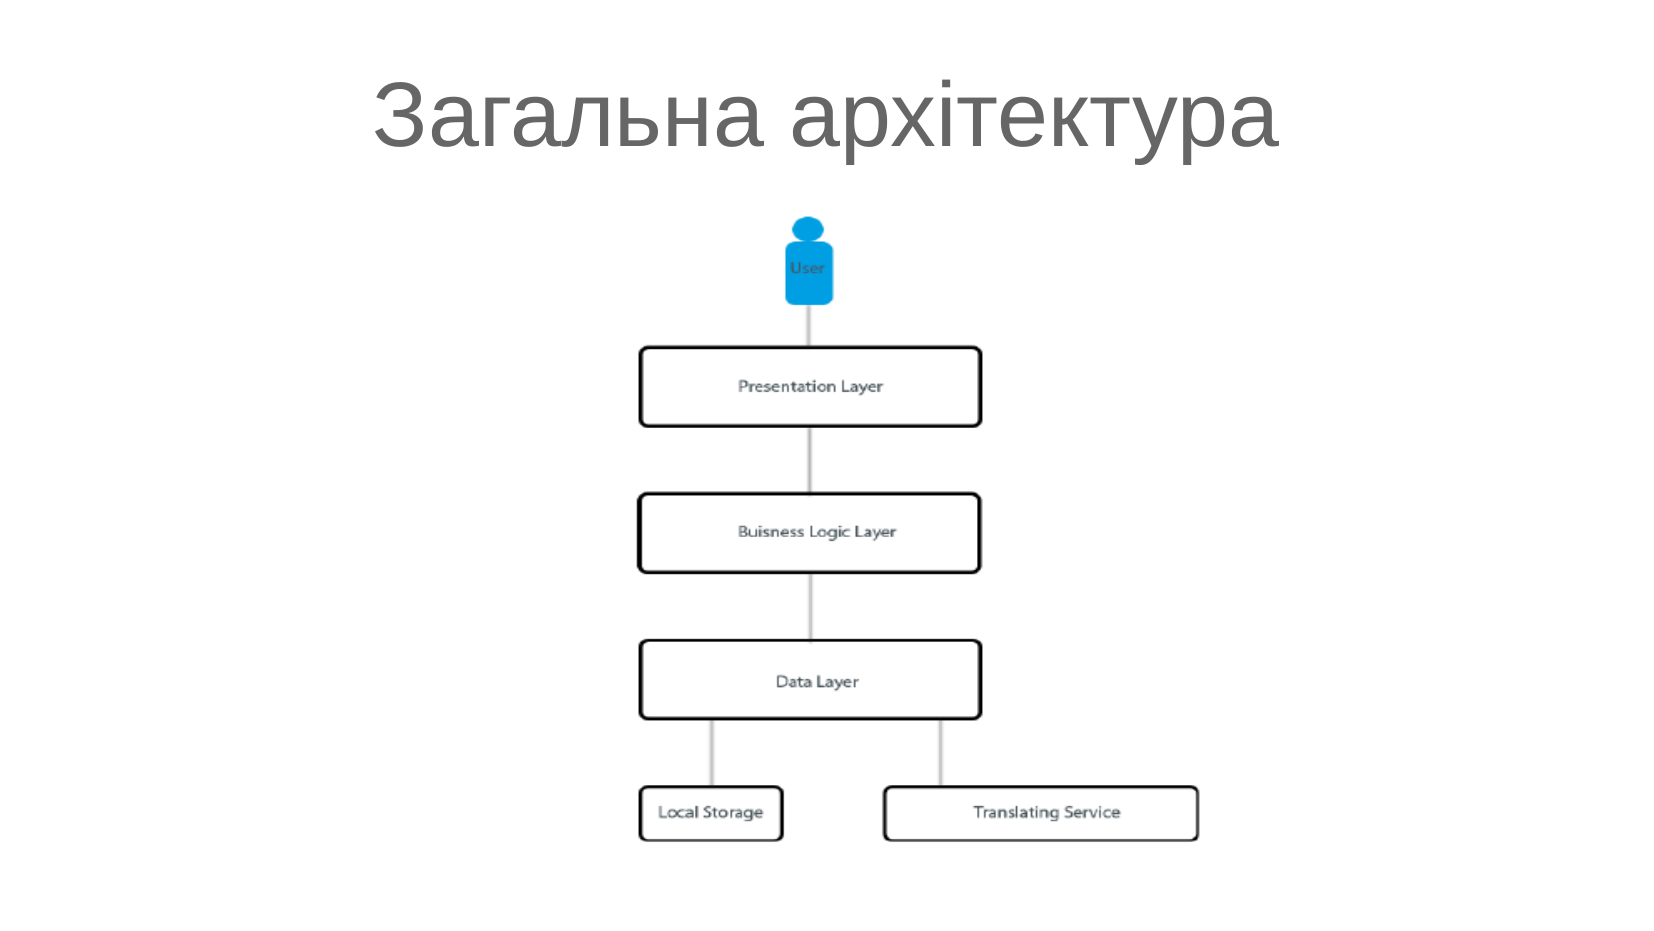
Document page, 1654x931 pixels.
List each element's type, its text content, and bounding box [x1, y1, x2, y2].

title Загальна архітектура [82, 37, 1571, 193]
picture [412, 192, 1238, 901]
